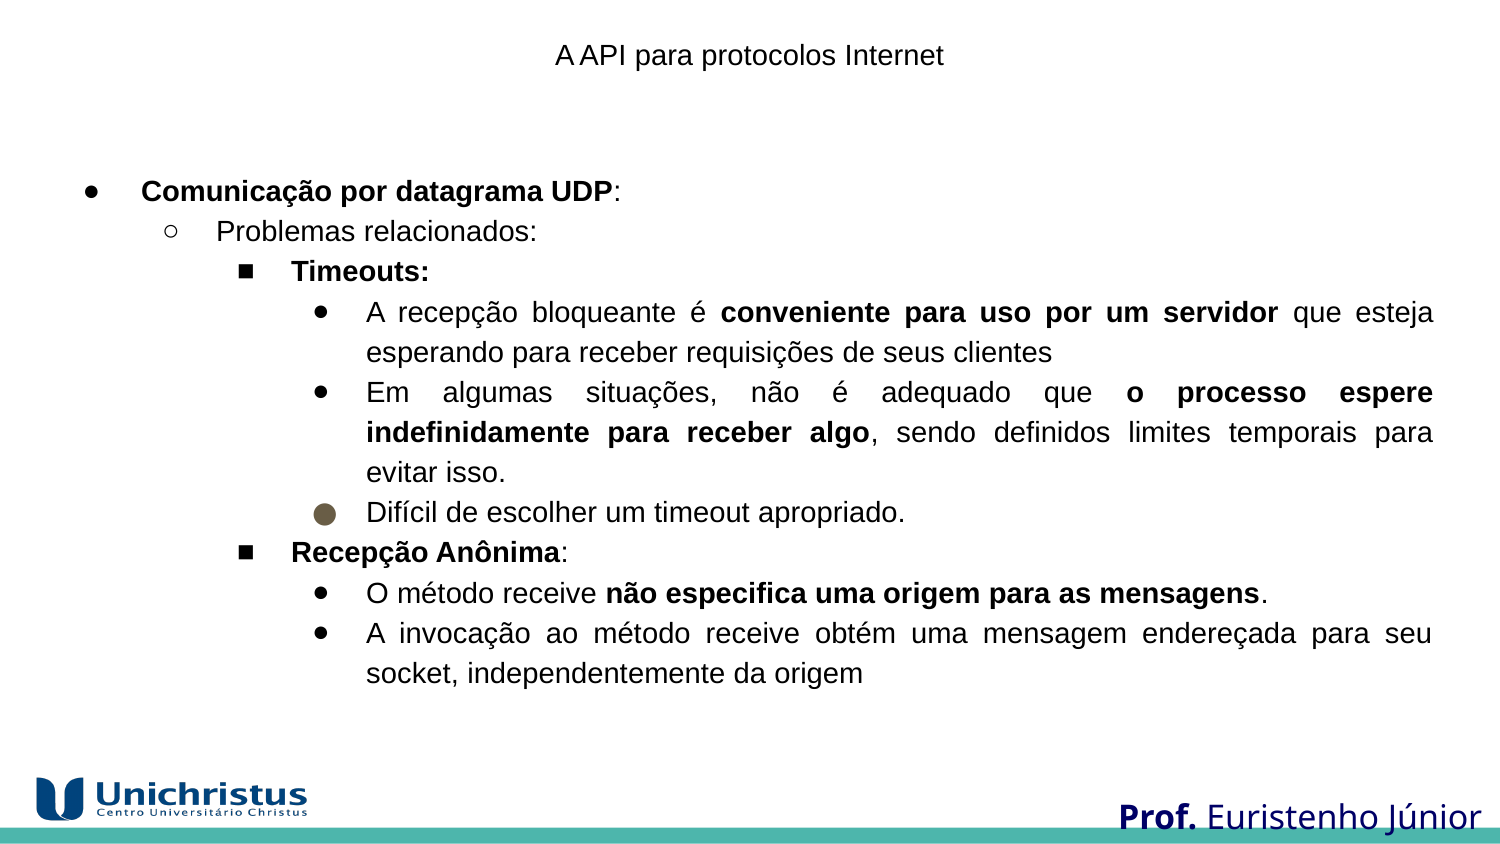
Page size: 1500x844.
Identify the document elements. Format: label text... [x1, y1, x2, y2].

picture [32, 775, 311, 822]
list Comunicação por datagrama UDP: Problemas relacionados: Timeouts: A recepção bloqueante é conveniente para uso por um servidor que esteja esperando para receber requisições de seus clientes Em algumas situações, não é adequado que o processo espere indefinidamente para receber algo, sendo definidos limites temporais para evitar isso. Difícil de escolher um timeout apropriado. Recepção Anônima: O método receive não especifica uma origem para as mensagens. A invocação ao método receive obtém uma mensagem endereçada para seu socket, independentemente da origem [51, 152, 1449, 750]
title A API para protocolos Internet [51, 20, 1449, 137]
